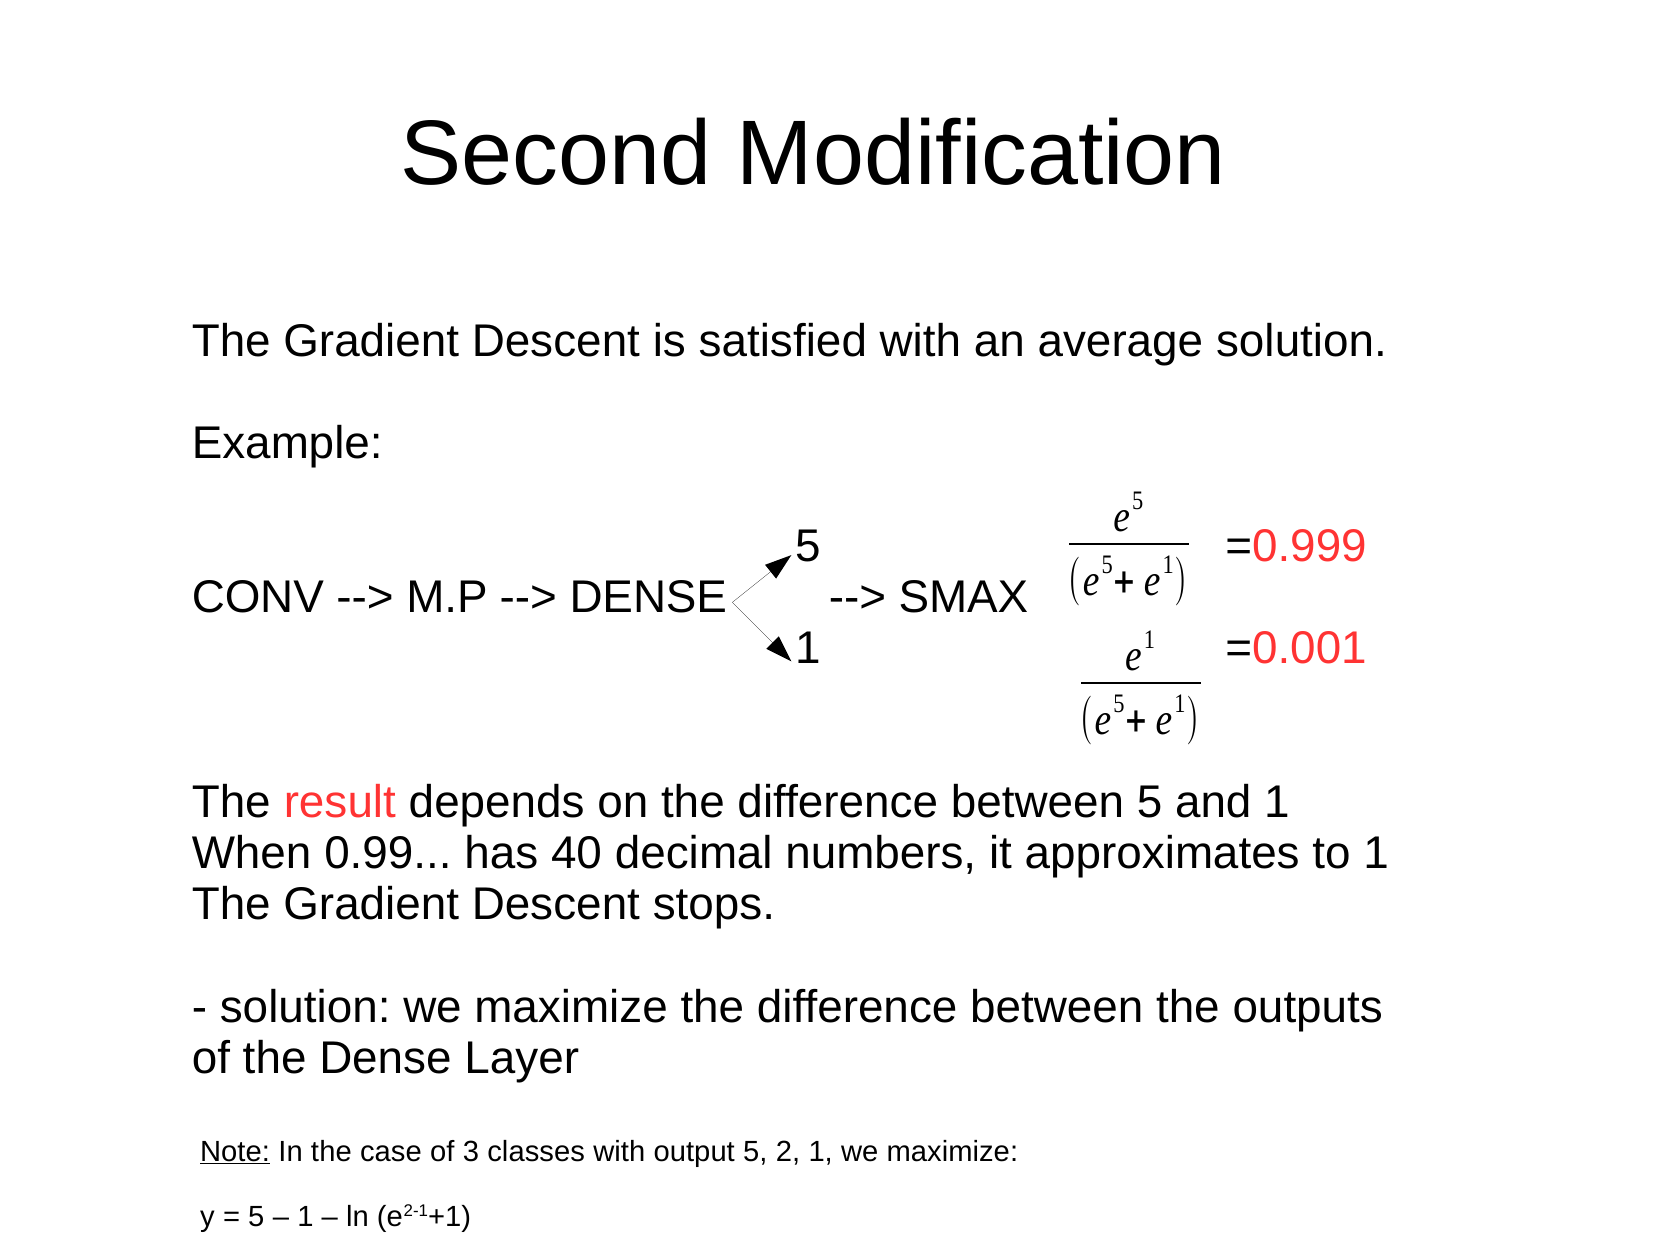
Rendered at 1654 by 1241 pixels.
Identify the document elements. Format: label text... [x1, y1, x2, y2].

chart [1068, 623, 1211, 745]
title Second Modification [82, 49, 1571, 257]
chart [1057, 484, 1199, 606]
text_box The Gradient Descent is satisfied with an average solution. Example: 5 =0.999 CONV --> M.P --> DENSE --> SMAX 1 =0.001 The result depends on the difference between 5 and 1 When 0.99... has 40 decimal numbers, it approximates to 1 The Gradient Descent stops. - solution: we maximize the difference between the outputs of the Dense Layer Note: In the case of 3 classes with output 5, 2, 1, we maximize: y = 5 – 1 – ln (e2-1+1) [177, 307, 1418, 1241]
